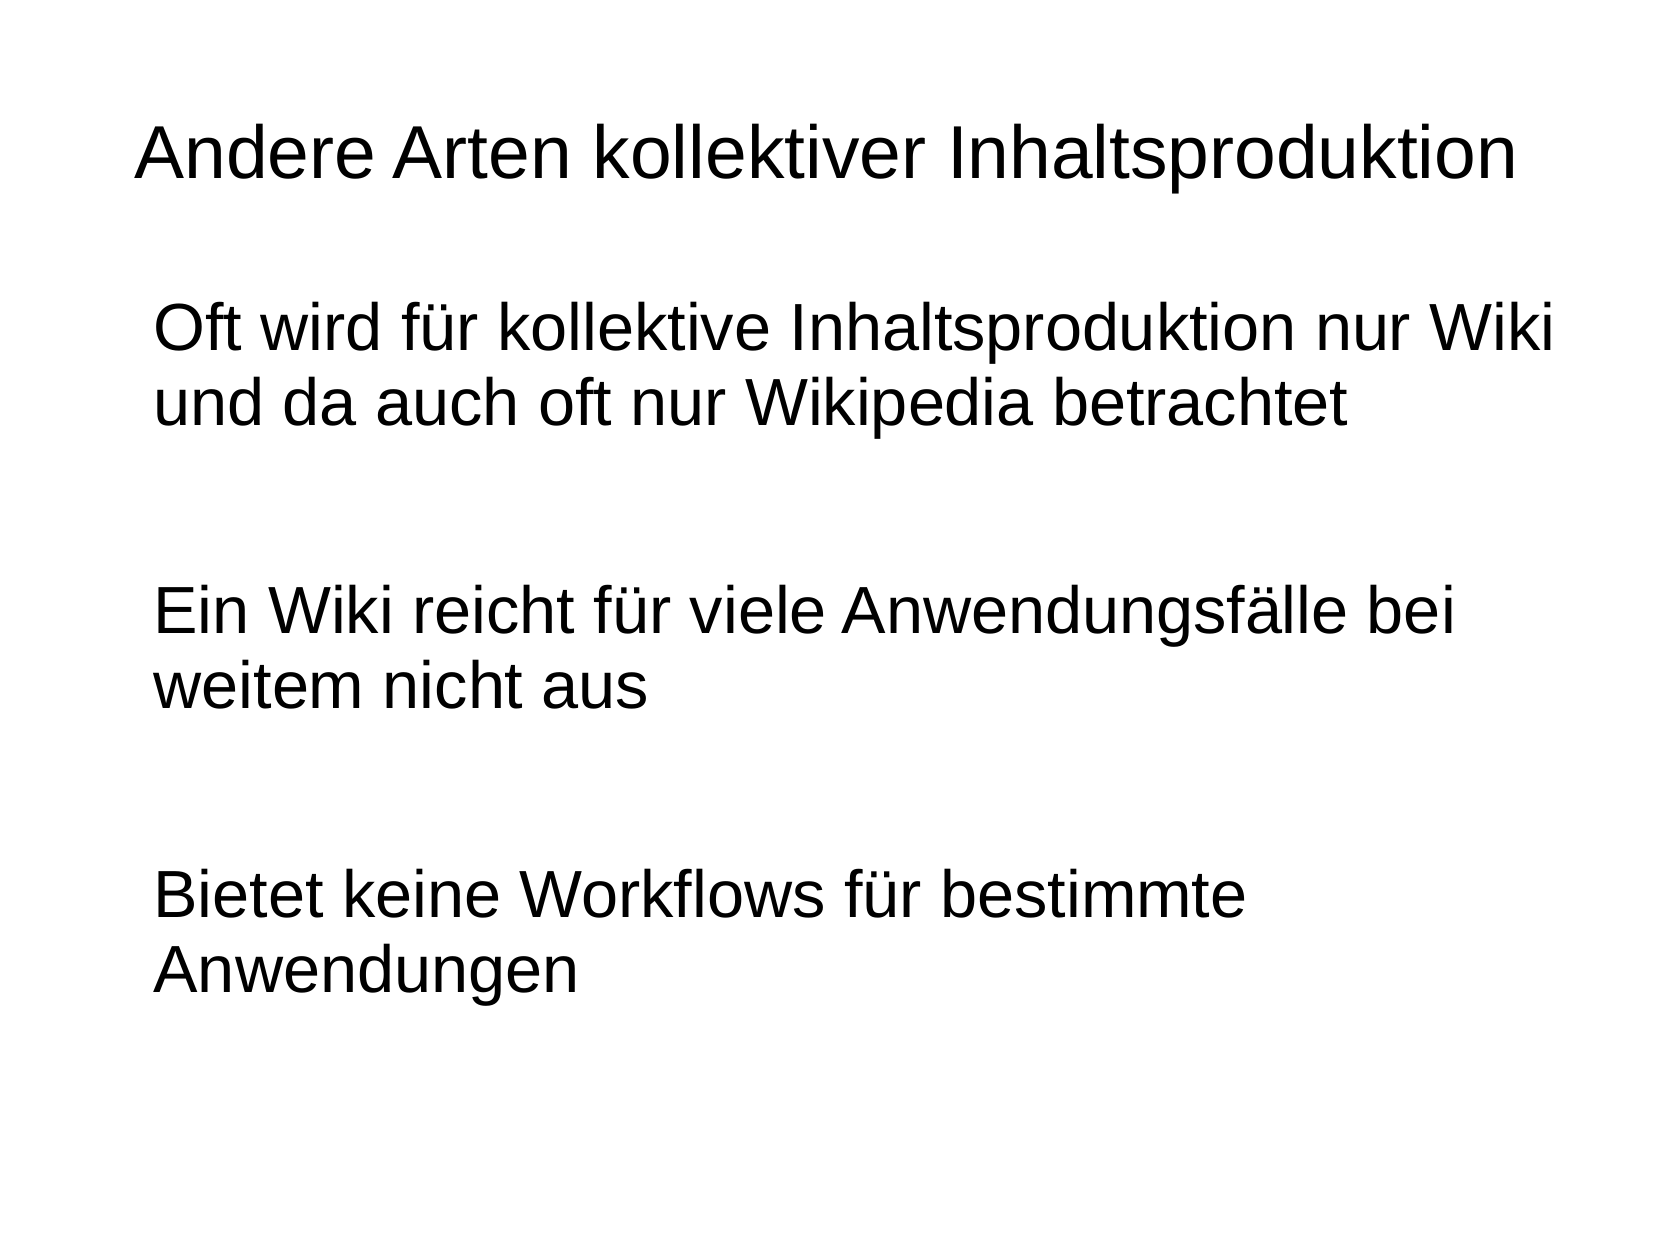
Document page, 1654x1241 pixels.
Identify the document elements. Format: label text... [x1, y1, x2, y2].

title Andere Arten kollektiver Inhaltsproduktion [82, 49, 1571, 257]
list Oft wird für kollektive Inhaltsproduktion nur Wiki und da auch oft nur Wikipedia betrachtet Ein Wiki reicht für viele Anwendungsfälle bei weitem nicht aus Bietet keine Workflows für bestimmte Anwendungen [82, 290, 1571, 1109]
